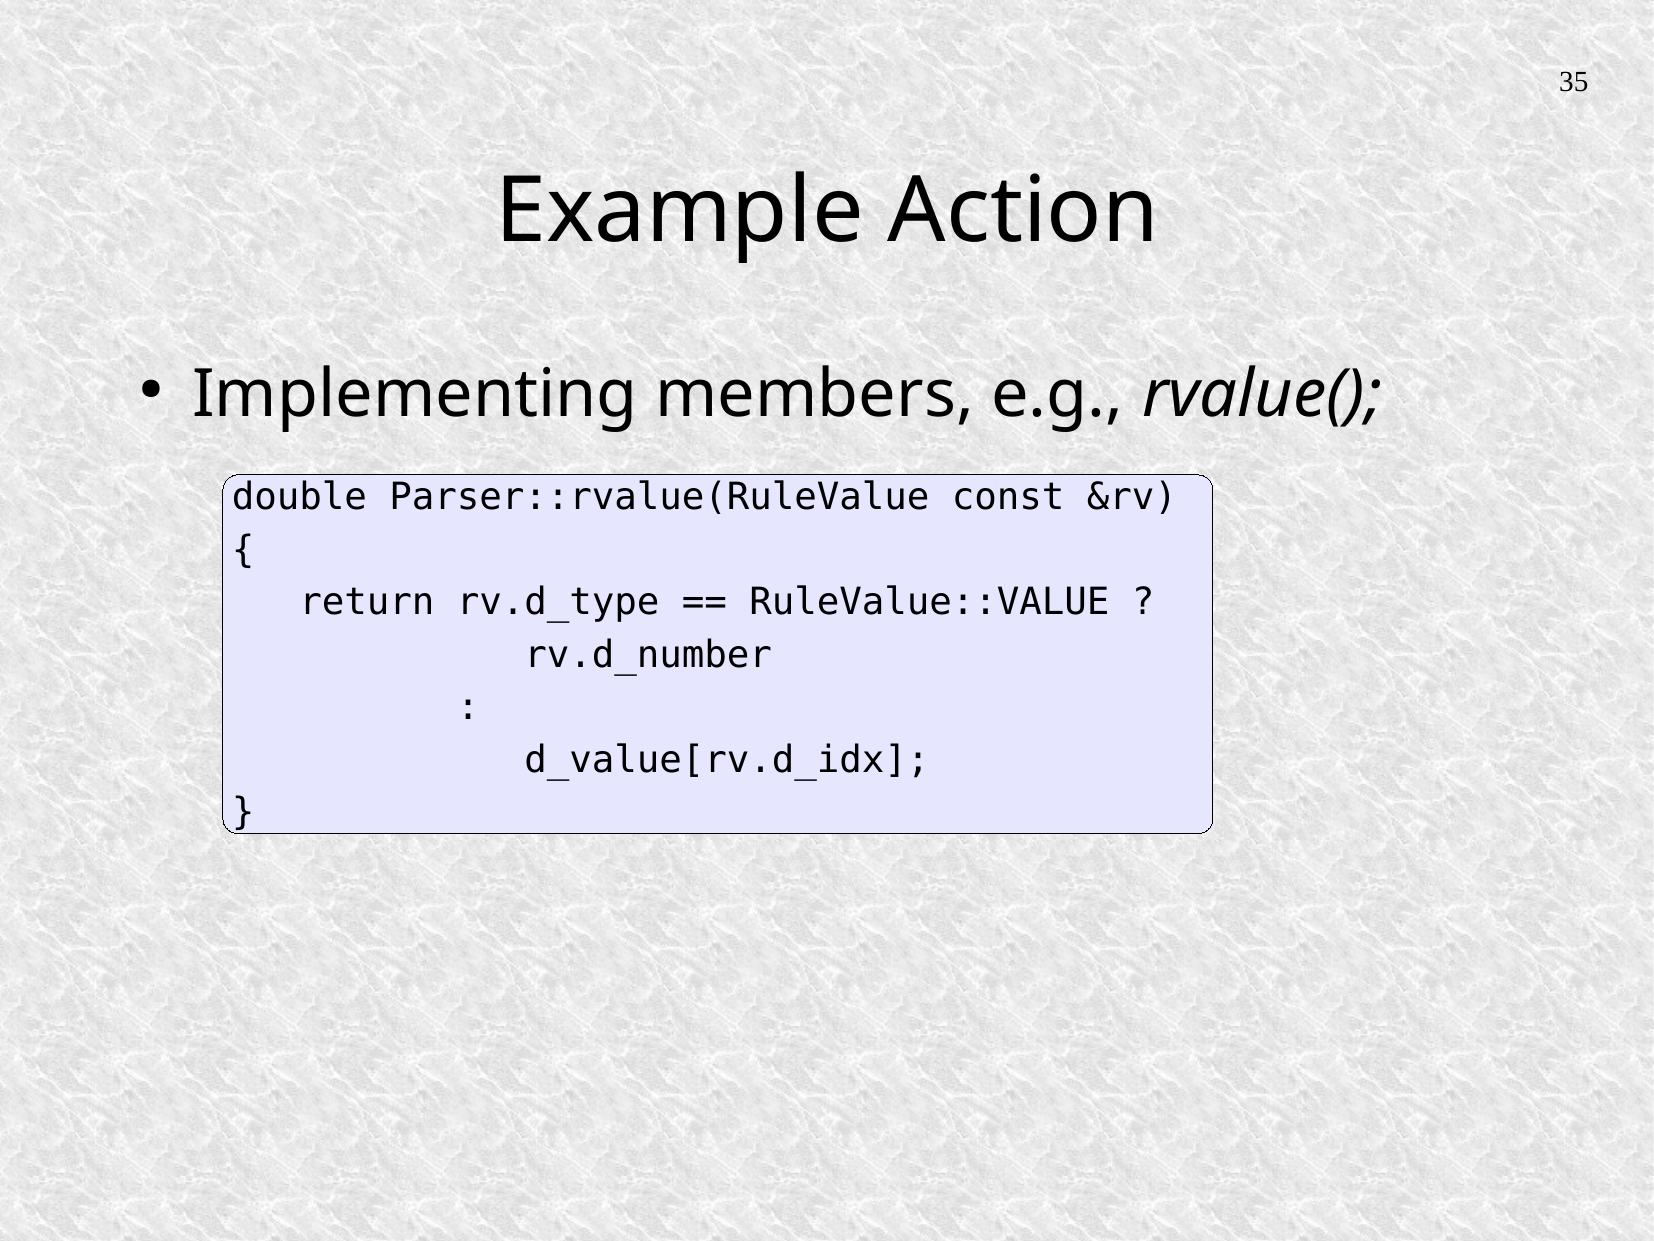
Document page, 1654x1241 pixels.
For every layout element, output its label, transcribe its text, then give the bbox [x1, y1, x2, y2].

text_box double Parser::rvalue(RuleValue const &rv) { return rv.d_type == RuleValue::VALUE ? rv.d_number : d_value[rv.d_idx]; } [222, 474, 1213, 834]
picture [0, 0, 1654, 1241]
list Implementing members, e.g., rvalue(); [121, 344, 1534, 1127]
title Example Action [121, 102, 1534, 311]
